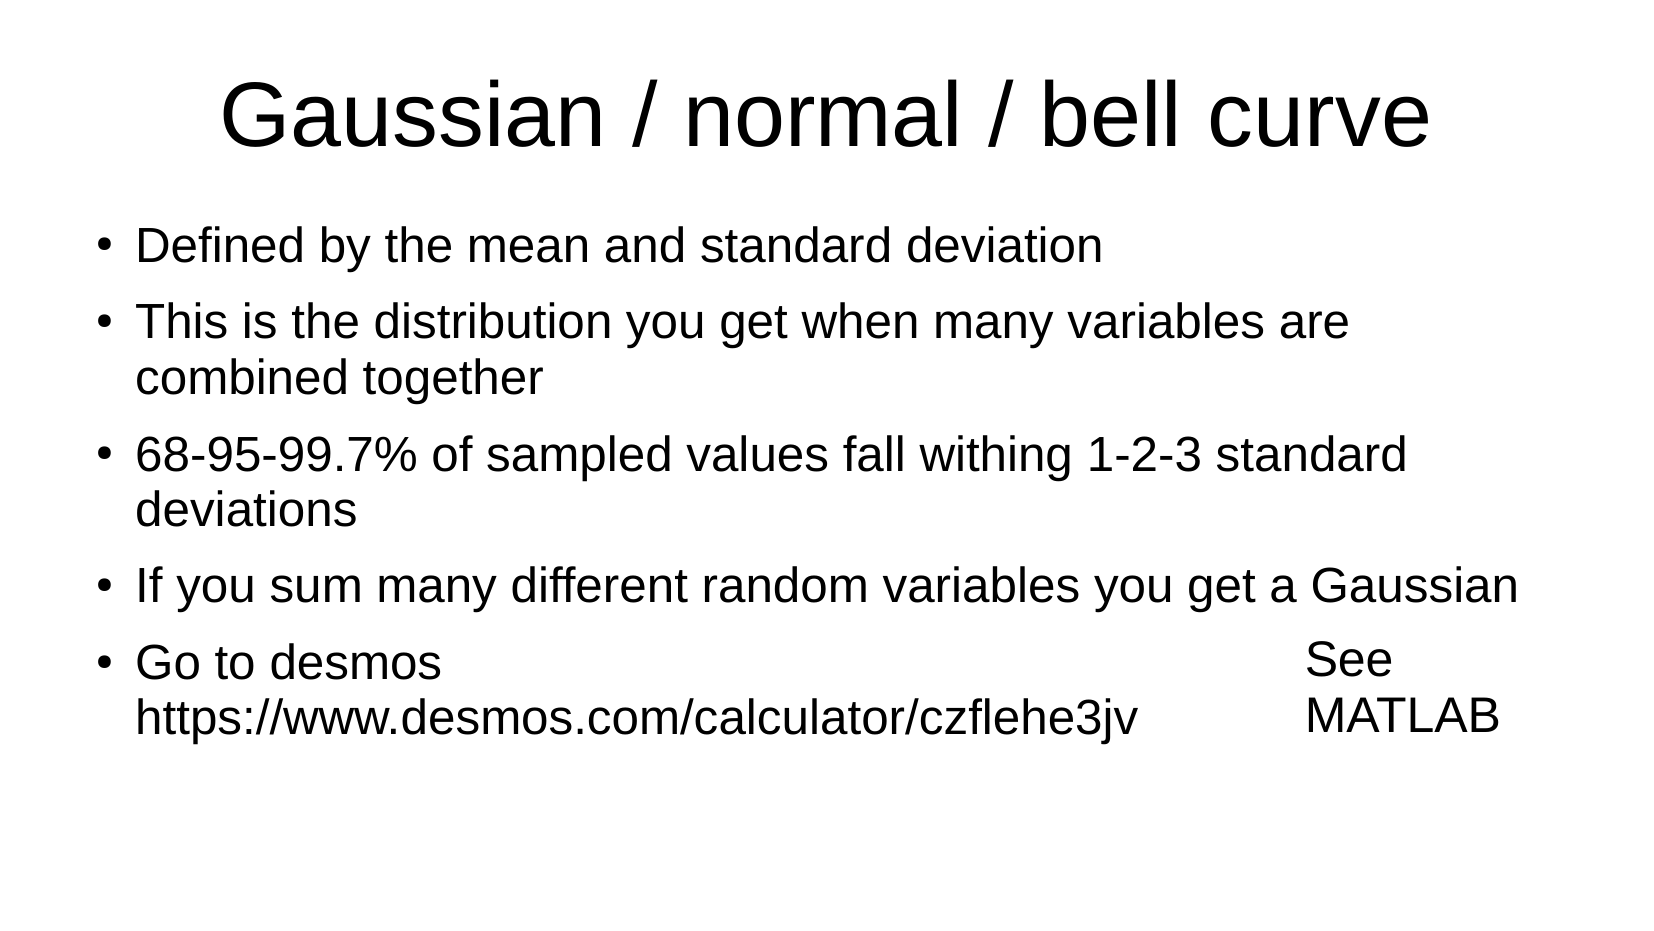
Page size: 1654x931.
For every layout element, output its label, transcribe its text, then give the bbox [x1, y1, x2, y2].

title Gaussian / normal / bell curve [82, 37, 1571, 193]
list Defined by the mean and standard deviation This is the distribution you get when many variables are combined together 68-95-99.7% of sampled values fall withing 1-2-3 standard deviations If you sum many different random variables you get a Gaussian Go to desmos https://www.desmos.com/calculator/czflehe3jv [82, 217, 1571, 758]
text_box See MATLAB [1290, 623, 1606, 751]
